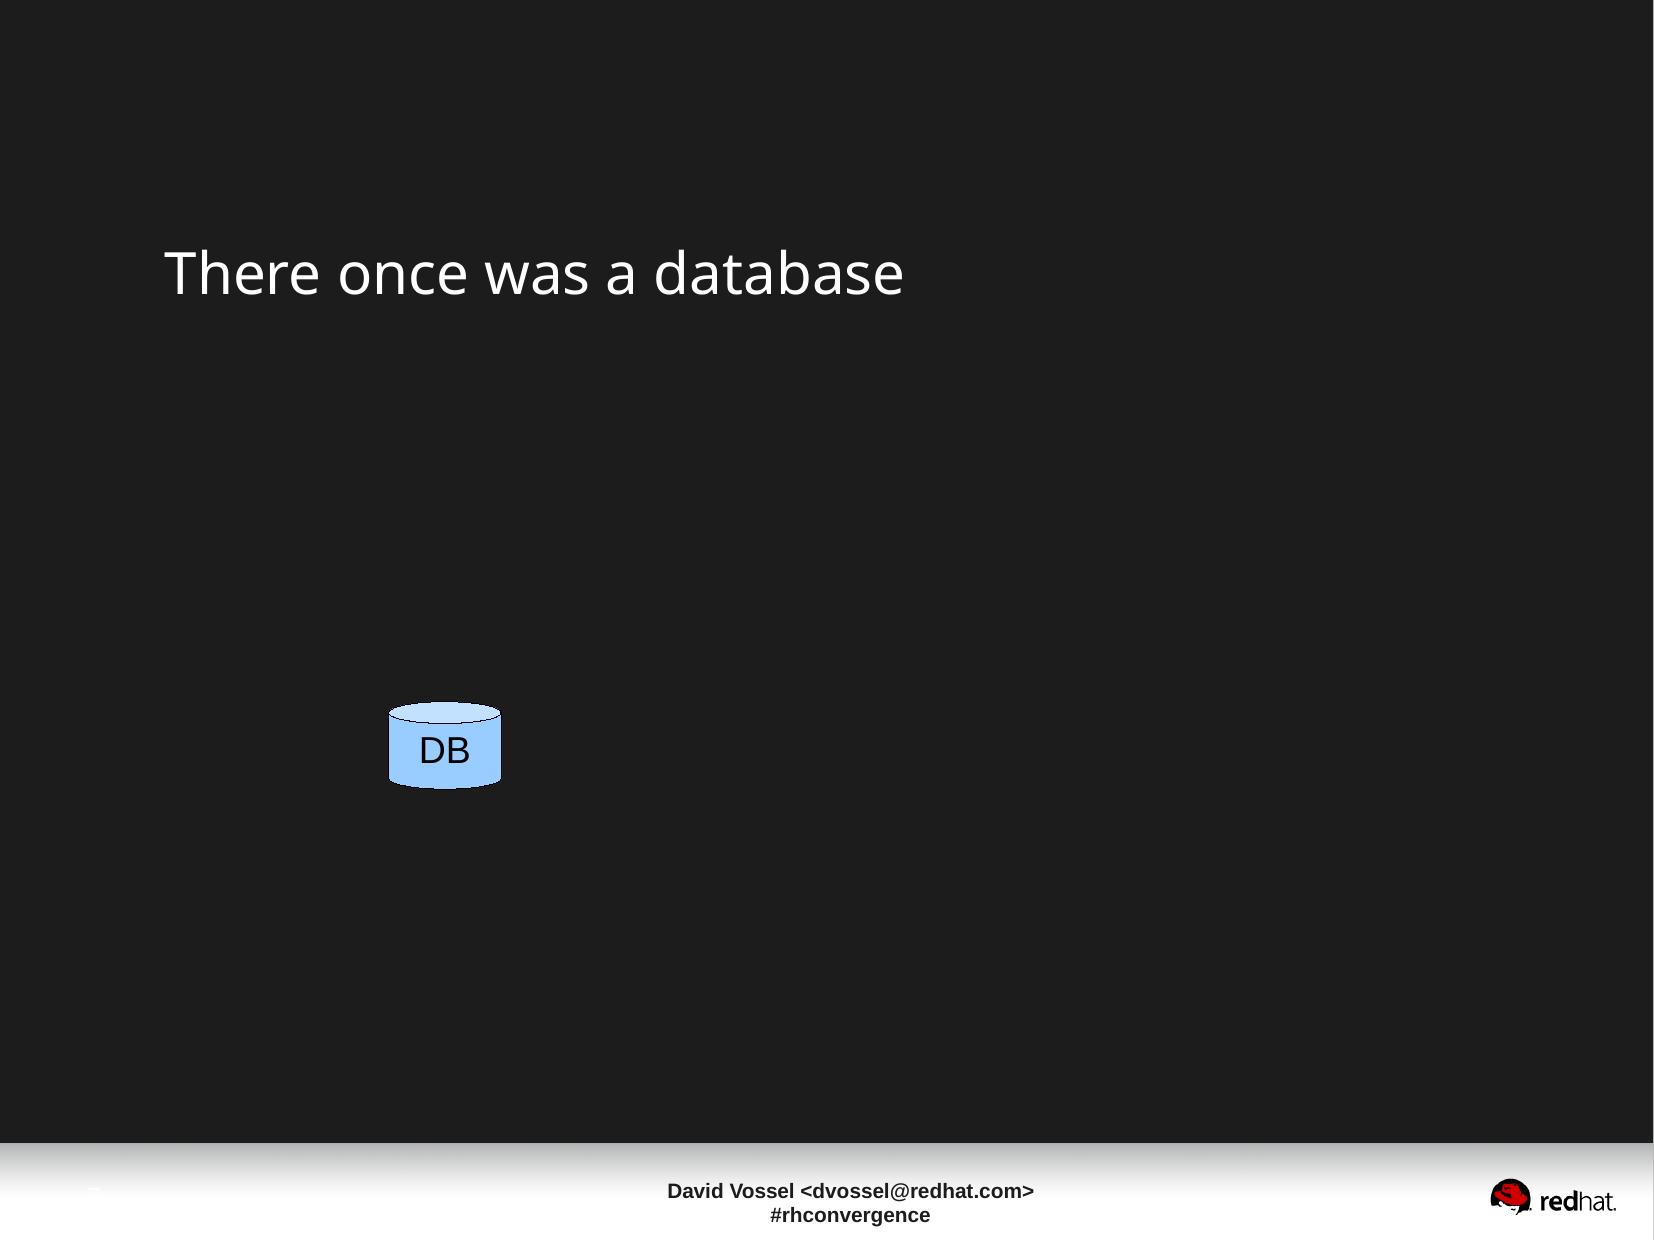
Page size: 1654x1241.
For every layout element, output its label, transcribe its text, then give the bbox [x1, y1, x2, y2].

text_box Pacemaker [388, 701, 502, 724]
text_box There once was a database [150, 225, 938, 316]
picture [0, 1143, 1654, 1241]
text_box DB [388, 713, 502, 790]
